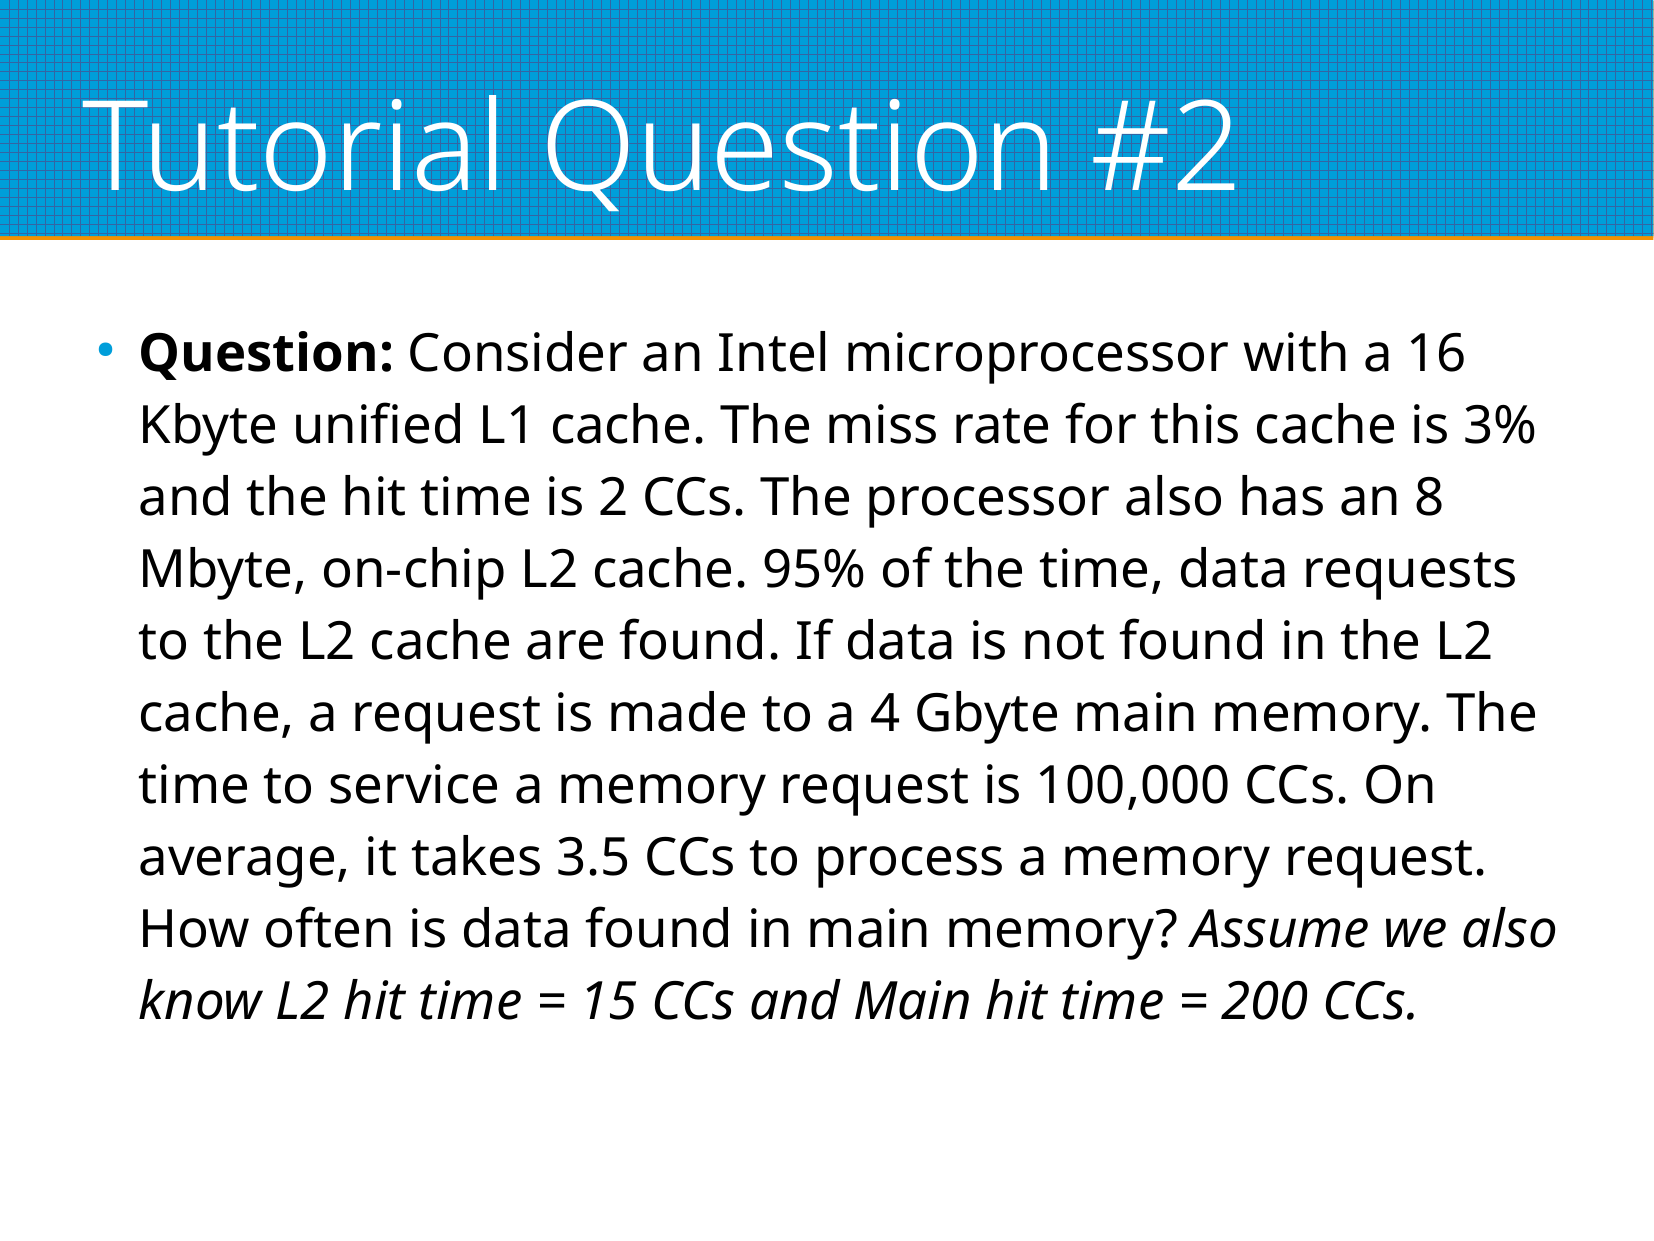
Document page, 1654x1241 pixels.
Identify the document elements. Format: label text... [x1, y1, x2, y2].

list Question: Consider an Intel microprocessor with a 16 Kbyte unified L1 cache. The miss rate for this cache is 3% and the hit time is 2 CCs. The processor also has an 8 Mbyte, on-chip L2 cache. 95% of the time, data requests to the L2 cache are found. If data is not found in the L2 cache, a request is made to a 4 Gbyte main memory. The time to service a memory request is 100,000 CCs. On average, it takes 3.5 CCs to process a memory request. How often is data found in main memory? Assume we also know L2 hit time = 15 CCs and Main hit time = 200 CCs. [82, 314, 1563, 1093]
title Tutorial Question #2 [82, 19, 1571, 227]
